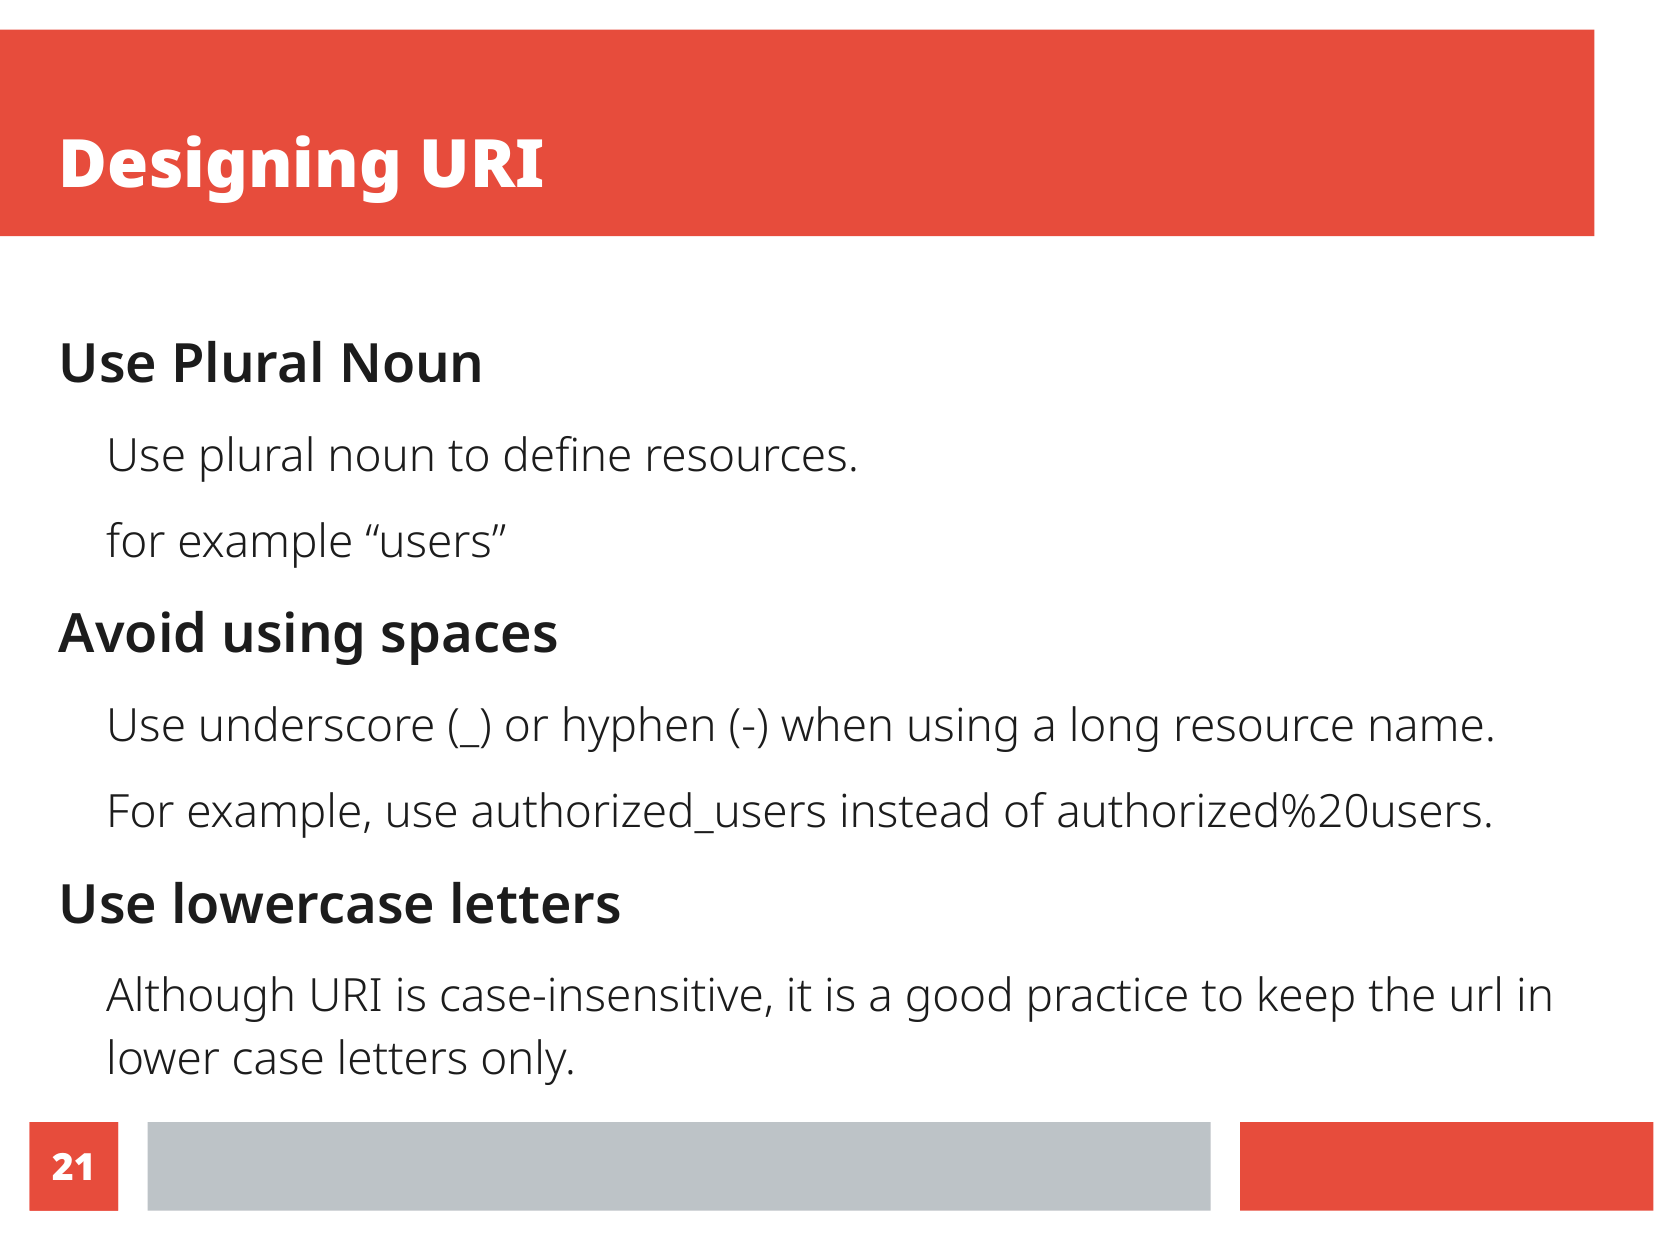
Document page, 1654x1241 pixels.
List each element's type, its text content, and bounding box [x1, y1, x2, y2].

title Designing URI [59, 59, 1595, 207]
list Use Plural Noun Use plural noun to define resources. for example “users” Avoid using spaces Use underscore (_) or hyphen (-) when using a long resource name. For example, use authorized_users instead of authorized%20users. Use lowercase letters Although URI is case-insensitive, it is a good practice to keep the url in lower case letters only. [59, 324, 1565, 1093]
